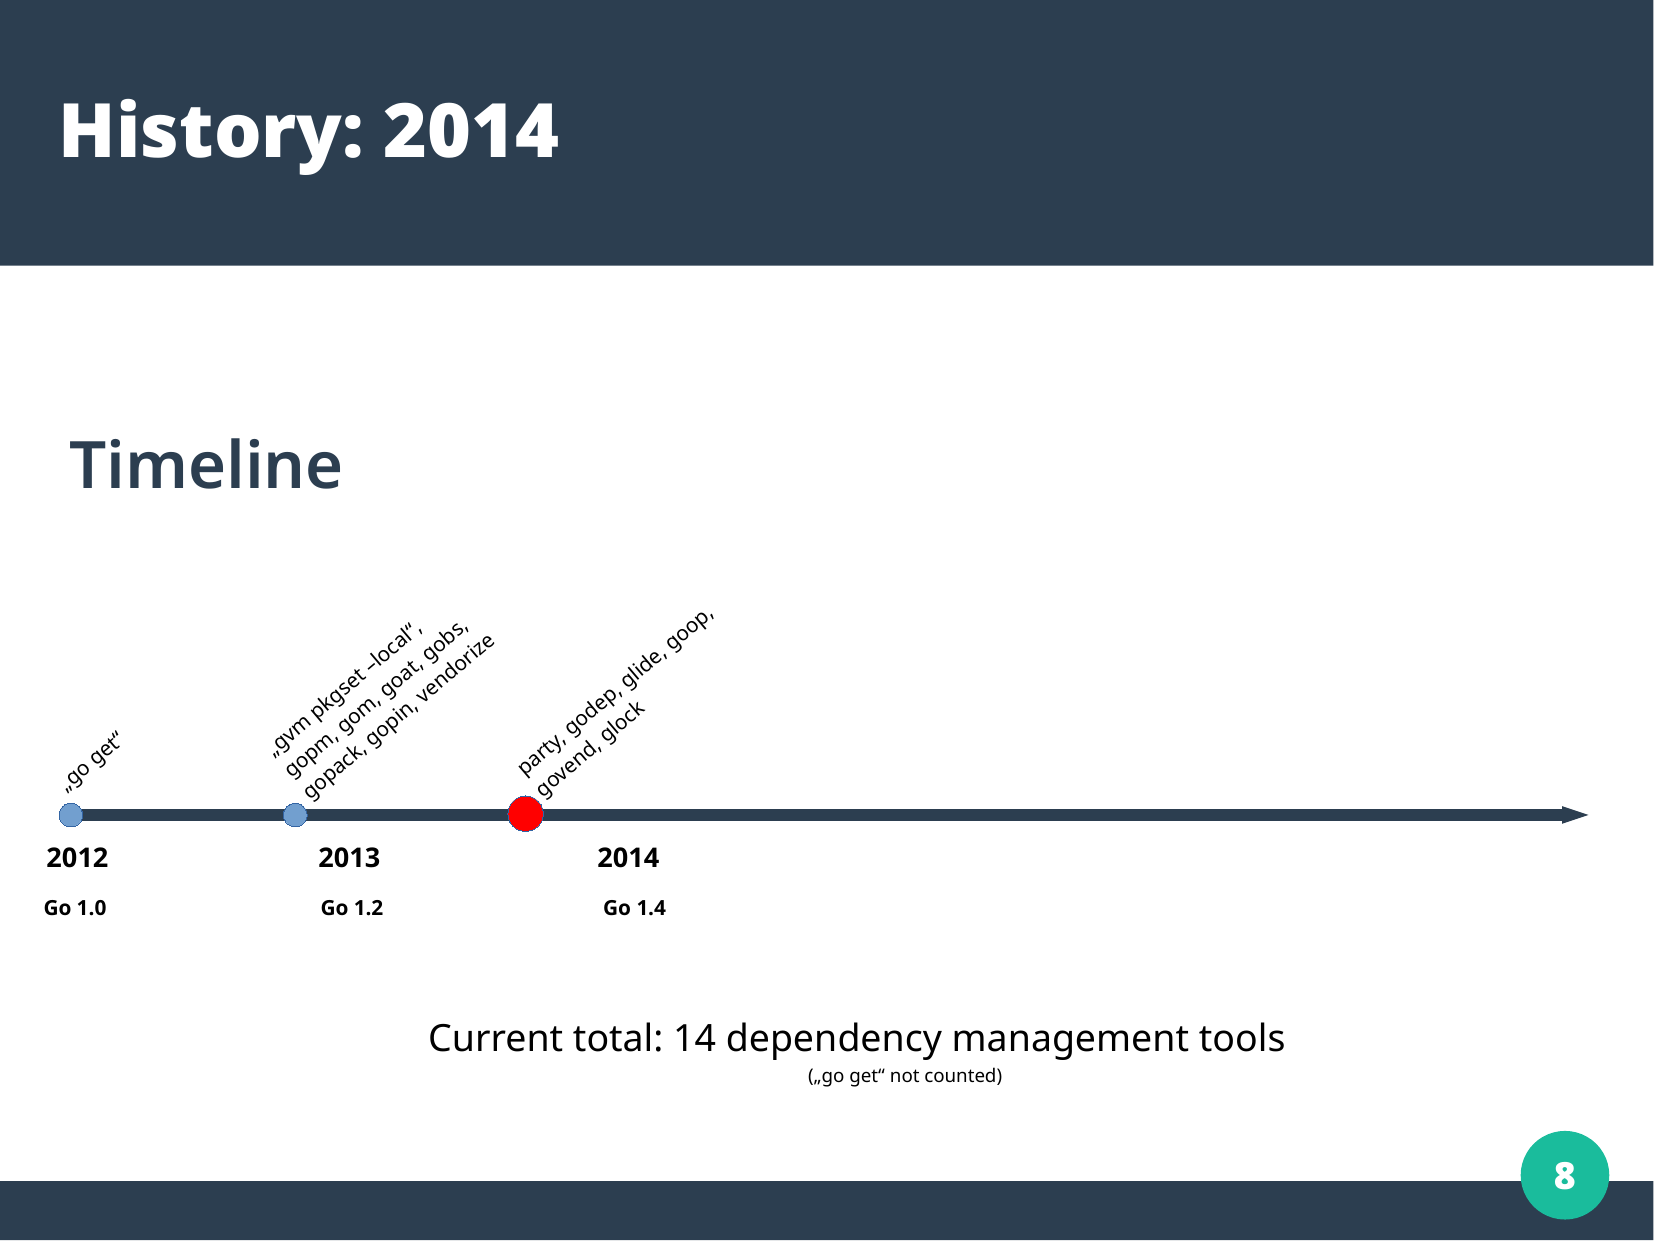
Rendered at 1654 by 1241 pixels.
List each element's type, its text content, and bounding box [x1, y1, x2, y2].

text_box [283, 803, 308, 827]
text_box Go 1.0 Go 1.2 Go 1.4 [17, 885, 1595, 935]
text_box „go get“ [35, 714, 139, 811]
text_box 2012 2013 2014 [17, 831, 1595, 880]
list Timeline [0, 301, 615, 508]
text_box [59, 803, 83, 827]
text_box party, godep, glide, goop, govend, glock [494, 599, 732, 815]
title History: 2014 [59, 49, 1595, 207]
text_box Current total: 14 dependency management tools („go get“ not counted) [413, 1003, 1312, 1090]
text_box [507, 796, 544, 831]
text_box „gvm pkgset –local“, gopm, gom, goat, gobs, gopack, gopin, vendorize [242, 584, 491, 816]
